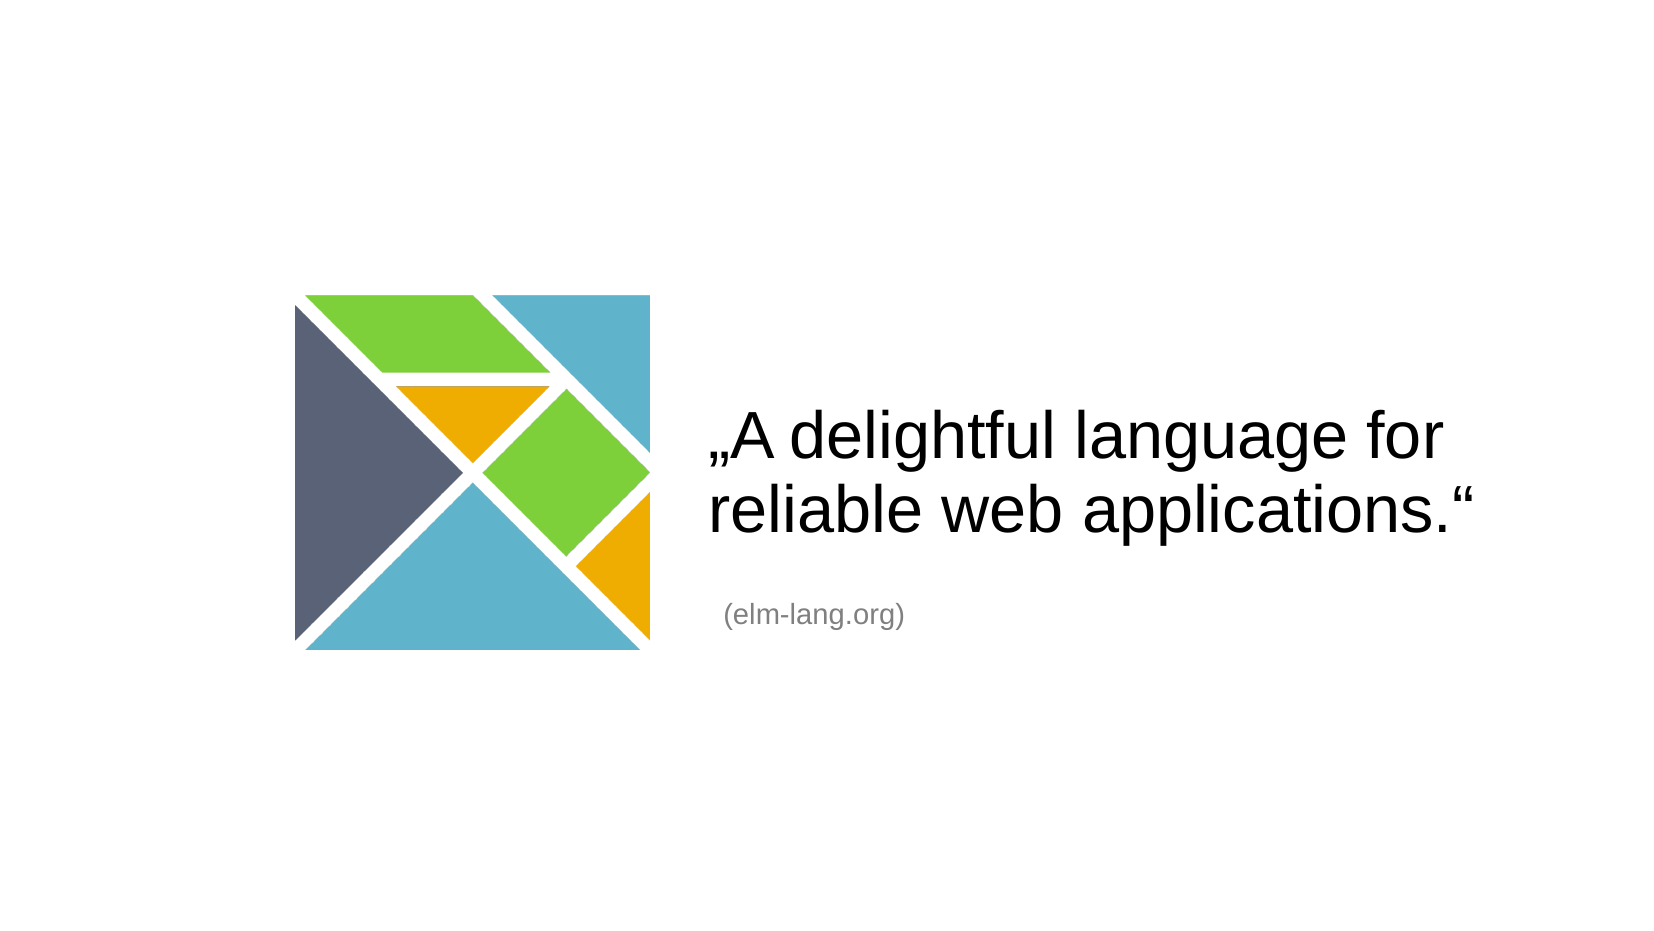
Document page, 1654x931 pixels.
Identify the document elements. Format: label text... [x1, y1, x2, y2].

subtitle „A delightful language for reliable web applications.“ [708, 354, 1536, 590]
picture [295, 295, 650, 650]
text_box (elm-lang.org) [708, 590, 1536, 639]
